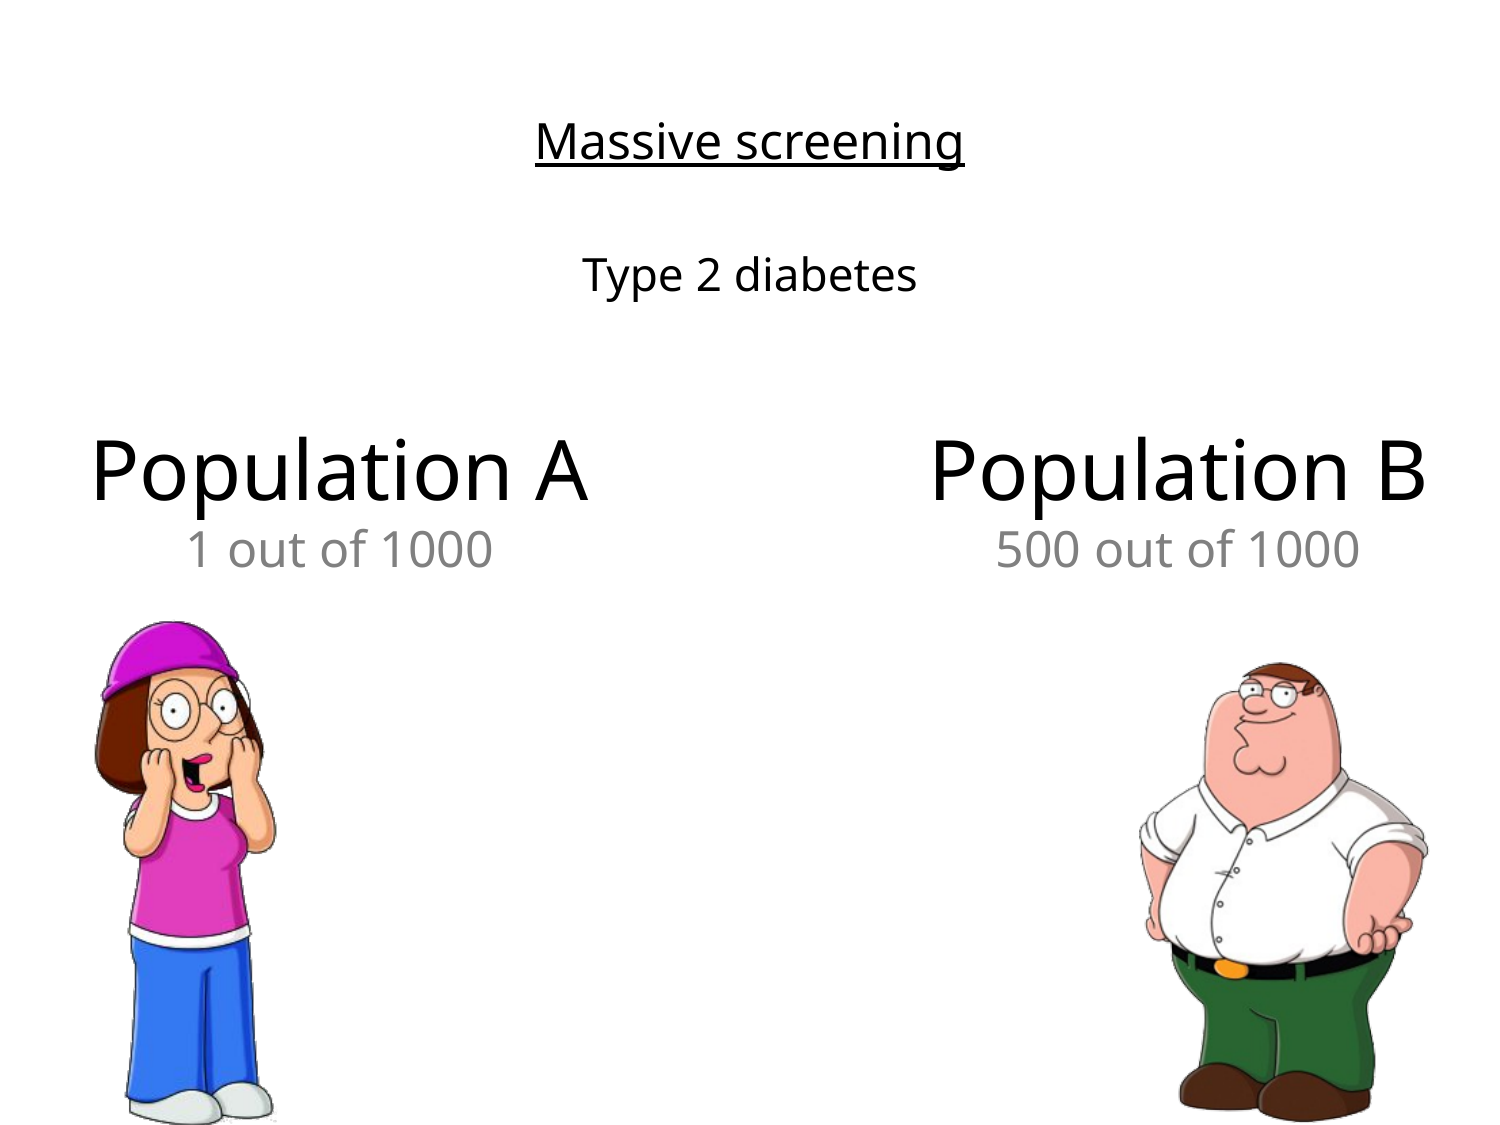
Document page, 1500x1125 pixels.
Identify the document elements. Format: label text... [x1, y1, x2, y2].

picture [48, 613, 325, 1125]
text_box Population A 1 out of 1000 [74, 410, 606, 585]
picture [1115, 649, 1450, 1125]
text_box Population B 500 out of 1000 [912, 410, 1444, 586]
text_box Massive screening Type 2 diabetes [221, 98, 1279, 411]
